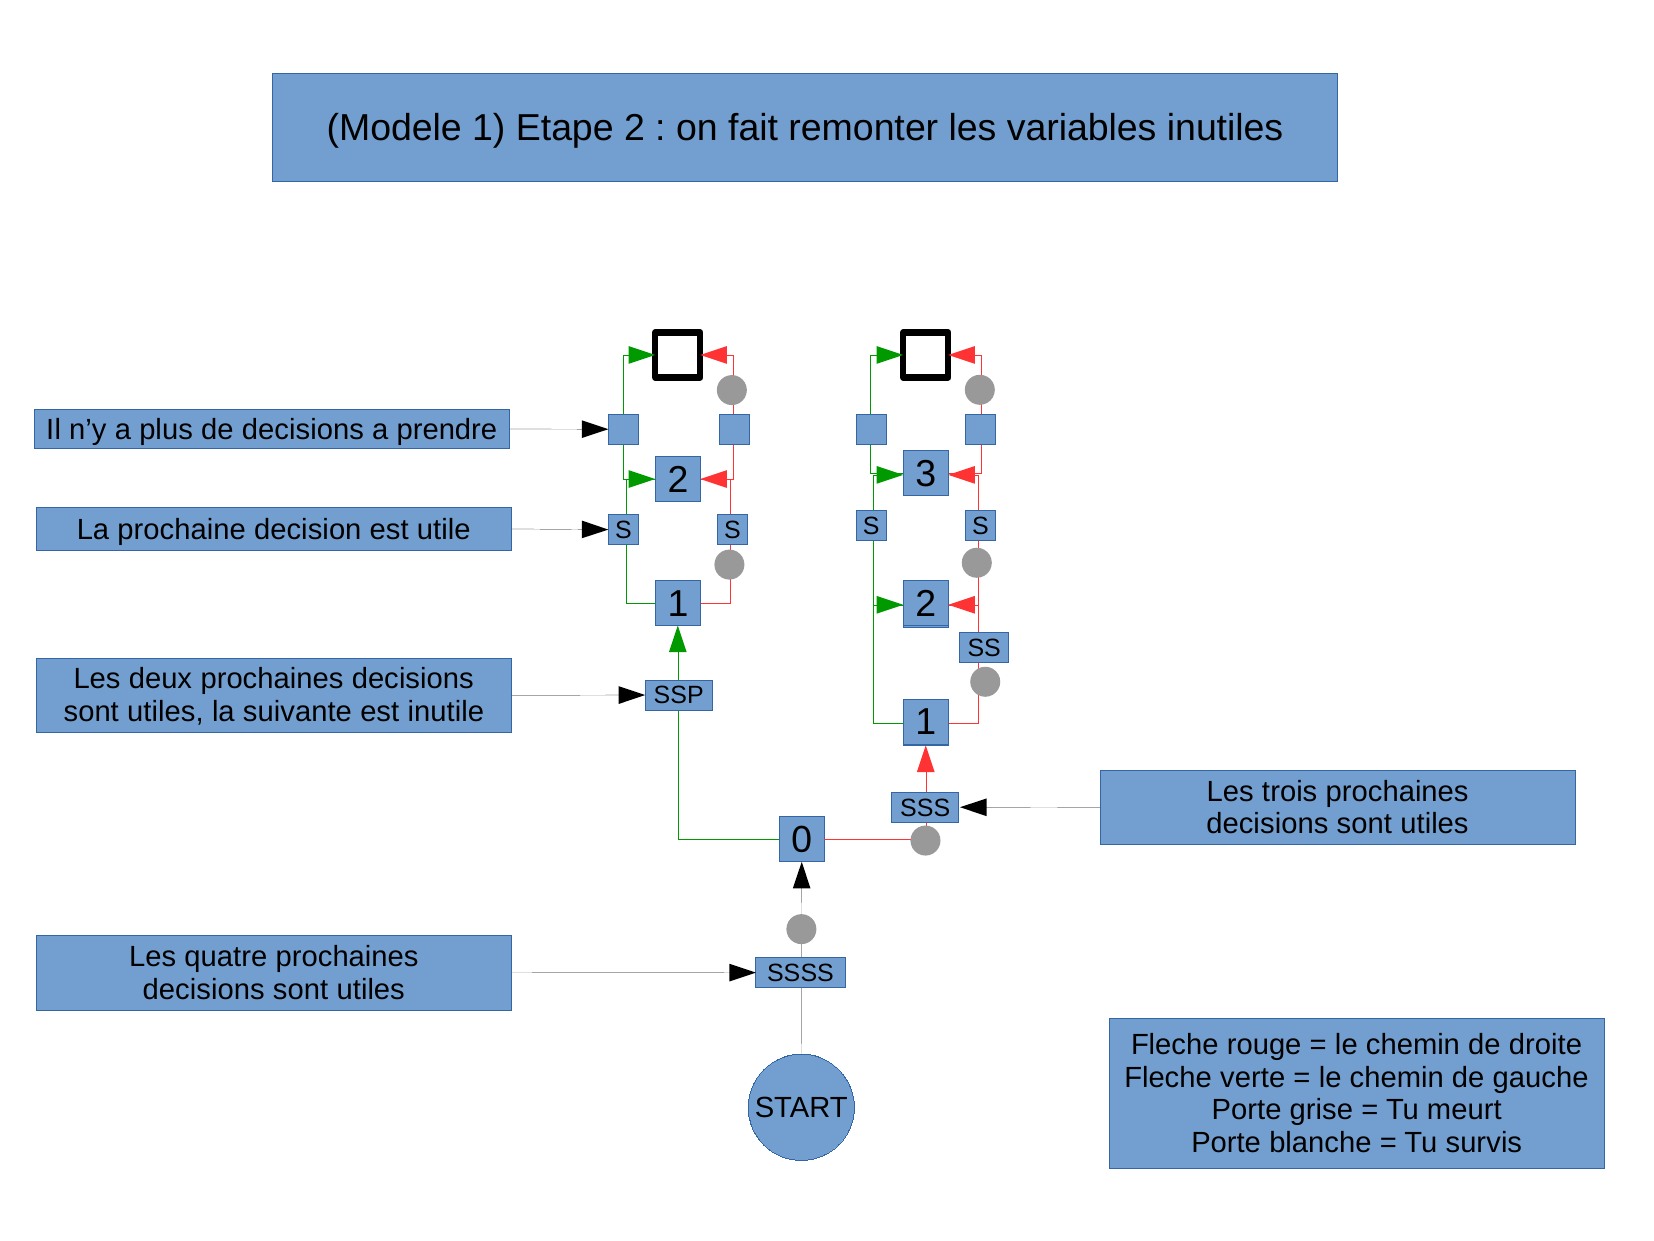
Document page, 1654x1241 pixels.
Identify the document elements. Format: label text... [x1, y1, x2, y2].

text_box [965, 414, 996, 445]
text_box [856, 414, 887, 445]
text_box 0 [779, 816, 825, 862]
text_box [903, 332, 949, 378]
text_box [714, 549, 745, 580]
text_box [910, 825, 941, 856]
text_box Les quatre prochaines decisions sont utiles [36, 935, 512, 1011]
text_box Les trois prochaines decisions sont utiles [1100, 770, 1576, 845]
text_box SSP [645, 680, 713, 711]
text_box [964, 374, 995, 405]
text_box [961, 547, 992, 578]
text_box Les deux prochaines decisions sont utiles, la suivante est inutile [36, 658, 512, 733]
text_box 3 [903, 450, 949, 496]
text_box S [717, 514, 748, 545]
text_box [786, 914, 817, 945]
text_box La prochaine decision est utile [36, 507, 512, 551]
text_box START [748, 1054, 855, 1161]
text_box SSS [891, 792, 959, 823]
text_box Fleche rouge = le chemin de droite Fleche verte = le chemin de gauche Porte grise = Tu meurt Porte blanche = Tu survis [1109, 1018, 1605, 1169]
text_box S [965, 510, 996, 541]
text_box 2 [655, 456, 701, 502]
text_box [655, 332, 701, 378]
text_box (Modele 1) Etape 2 : on fait remonter les variables inutiles [272, 73, 1338, 182]
text_box SSSS [755, 957, 846, 988]
text_box Il n’y a plus de decisions a prendre [34, 409, 510, 449]
text_box S [608, 514, 639, 545]
text_box [970, 666, 1001, 697]
text_box 1 [655, 580, 701, 626]
text_box [716, 375, 747, 406]
text_box [719, 414, 750, 445]
text_box 2 [903, 580, 949, 626]
text_box S [856, 510, 887, 541]
text_box 1 [903, 699, 949, 745]
text_box [608, 414, 639, 445]
text_box SS [959, 632, 1009, 663]
